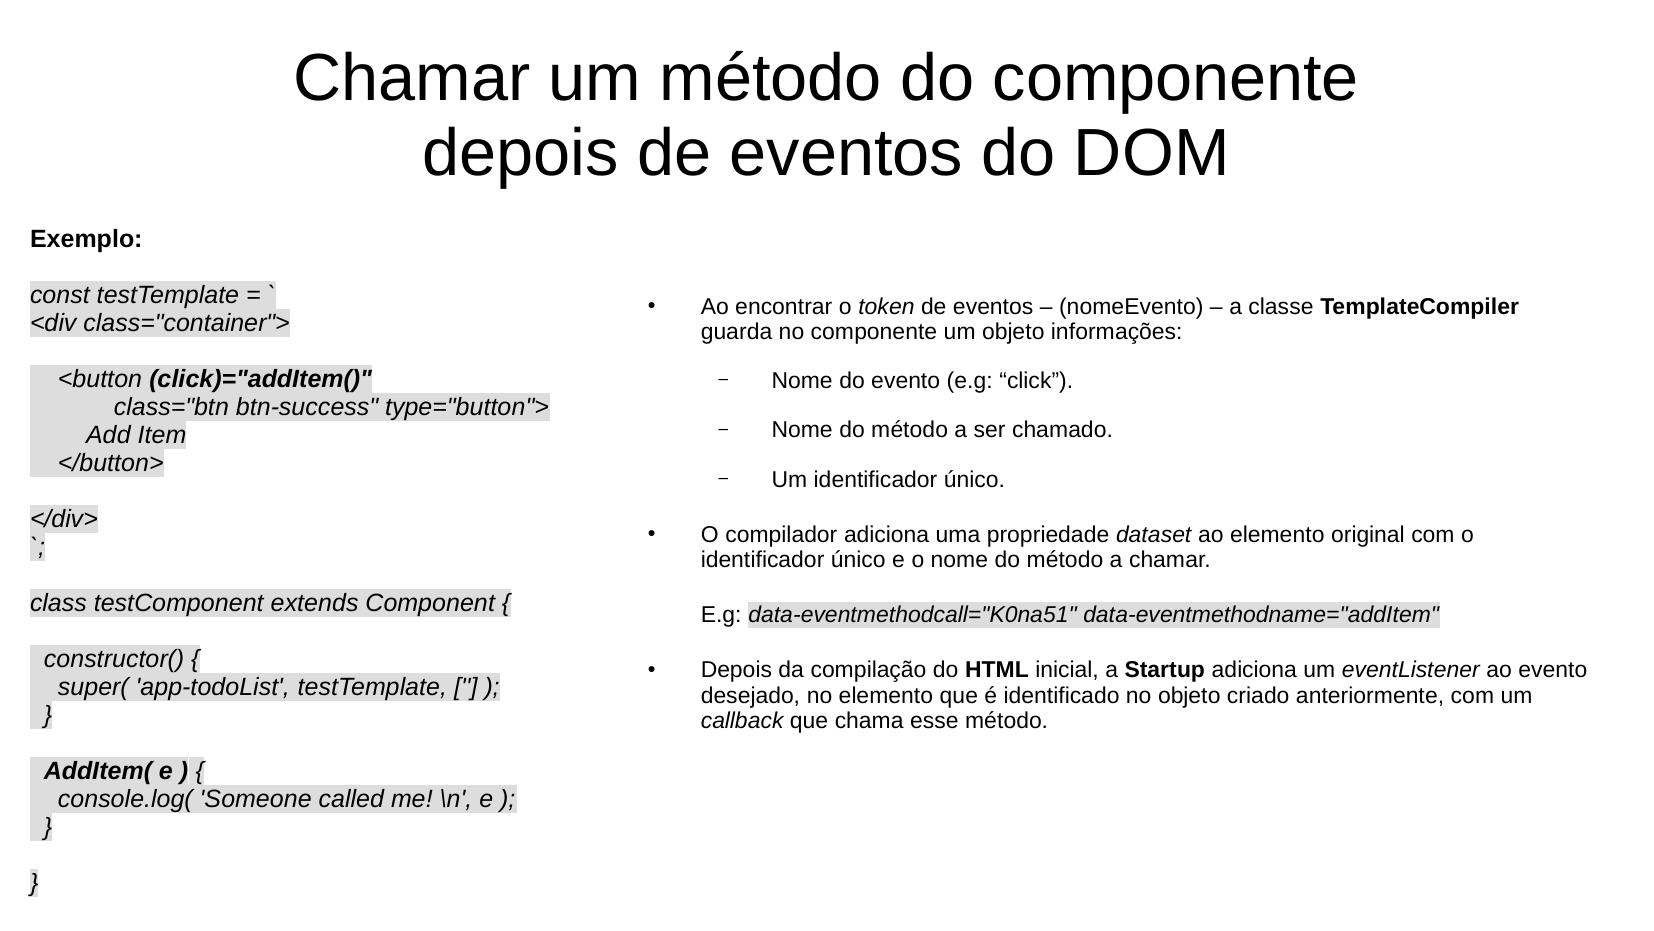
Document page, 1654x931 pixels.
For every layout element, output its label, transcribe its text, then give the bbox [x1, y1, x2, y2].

list Exemplo: const testTemplate = ` <div class="container"> <button (click)="addItem()" class="btn btn-success" type="button"> Add Item </button> </div> `; class testComponent extends Component { constructor() { super( 'app-todoList', testTemplate, [''] ); } AddItem( e ) { console.log( 'Someone called me! \n', e ); } } [30, 225, 691, 900]
list Ao encontrar o token de eventos – (nomeEvento) – a classe TemplateCompiler guarda no componente um objeto informações: Nome do evento (e.g: “click”). Nome do método a ser chamado. Um identificador único. O compilador adiciona uma propriedade dataset ao elemento original com o identificador único e o nome do método a chamar. E.g: data-eventmethodcall="K0na51" data-eventmethodname="addItem" Depois da compilação do HTML inicial, a Startup adiciona um eventListener ao evento desejado, no elemento que é identificado no objeto criado anteriormente, com um callback que chama esse método. [630, 293, 1591, 833]
title Chamar um método do componente depois de eventos do DOM [82, 37, 1571, 193]
